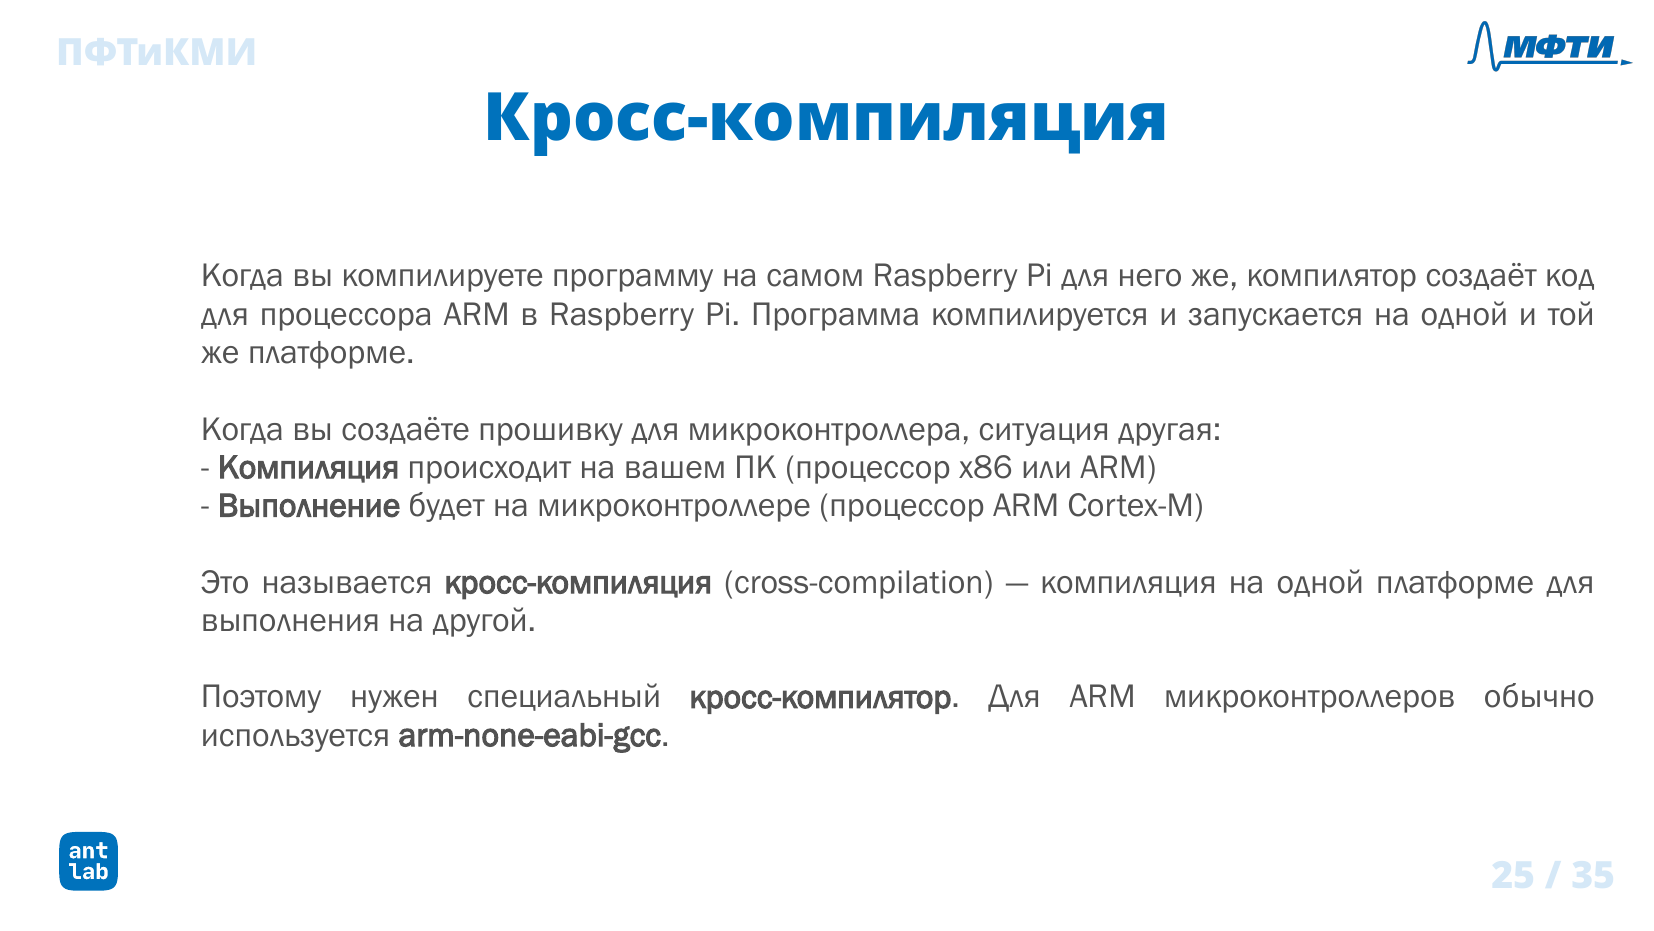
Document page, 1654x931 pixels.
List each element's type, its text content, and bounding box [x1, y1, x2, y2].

title Кросс-компиляция [82, 37, 1571, 193]
list Когда вы компилируете программу на самом Raspberry Pi для него же, компилятор создаёт код для процессора ARM в Raspberry Pi. Программа компилируется и запускается на одной и той же платформе. Когда вы создаёте прошивку для микроконтроллера, ситуация другая: - Компиляция происходит на вашем ПК (процессор x86 или ARM) - Выполнение будет на микроконтроллере (процессор ARM Cortex-M) Это называется кросс-компиляция (cross-compilation) — компиляция на одной платформе для выполнения на другой. Поэтому нужен специальный кросс-компилятор. Для ARM микроконтроллеров обычно используется arm-none-eabi-gcc. [200, 217, 1595, 758]
picture [1446, 0, 1654, 93]
